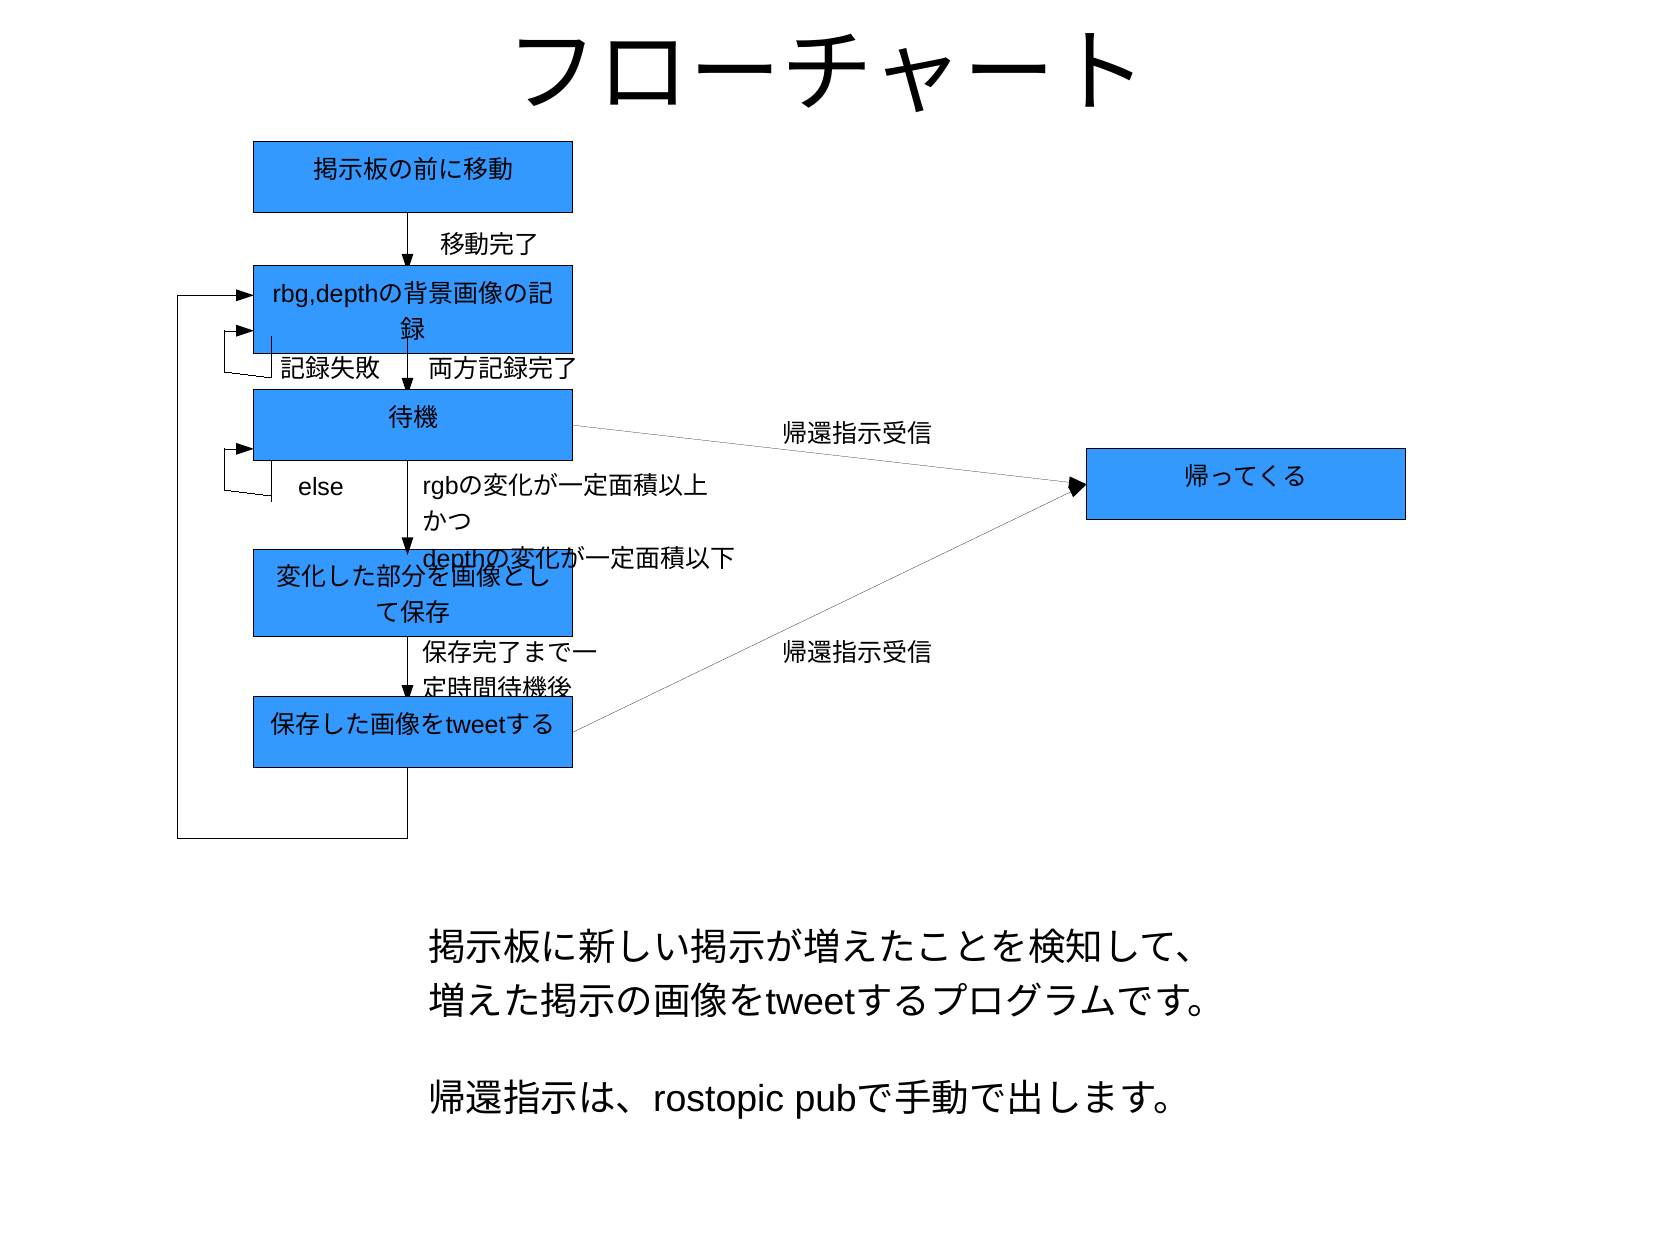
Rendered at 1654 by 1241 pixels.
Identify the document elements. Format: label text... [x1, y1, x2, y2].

text_box 帰還指示受信 [767, 406, 981, 473]
text_box 掲示板に新しい掲示が増えたことを検知して、増えた掲示の画像をtweetするプログラムです。 帰還指示は、rostopic pubで手動で出します。 [413, 909, 1252, 1084]
text_box 掲示板の前に移動 [253, 141, 573, 213]
text_box 移動完了 [425, 217, 626, 284]
text_box 保存完了まで一定時間待機後 [407, 624, 621, 692]
text_box 両方記録完了 [467, 341, 615, 408]
text_box 帰ってくる [1086, 448, 1406, 520]
text_box rbg,depthの背景画像の記録 [253, 265, 573, 337]
text_box rgbの変化が一定面積以上 かつ depthの変化が一定面積以下 [408, 458, 769, 556]
title フローチャート [82, 0, 1571, 168]
text_box 変化した部分を画像として保存 [253, 549, 573, 621]
text_box else [283, 465, 485, 532]
text_box 待機 [253, 389, 573, 461]
text_box 帰還指示受信 [767, 624, 981, 692]
text_box 保存した画像をtweetする [253, 696, 573, 768]
text_box 記録失敗 [265, 341, 467, 389]
